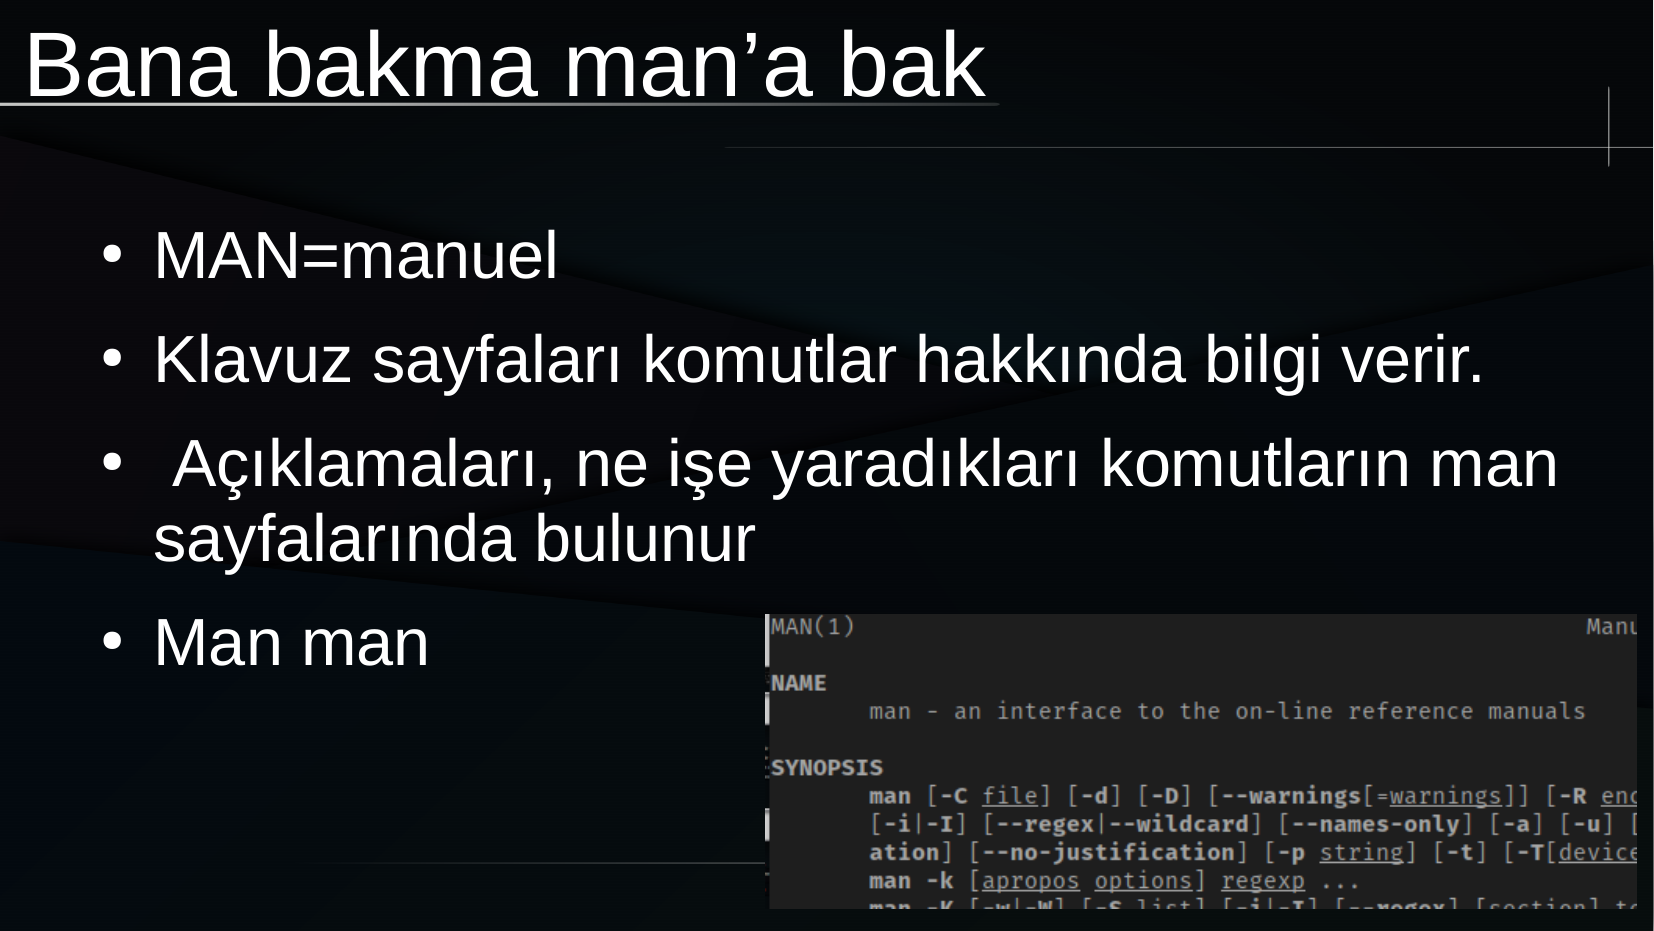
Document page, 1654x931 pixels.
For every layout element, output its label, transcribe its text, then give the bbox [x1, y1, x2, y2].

title Bana bakma man’a bak [23, 11, 1589, 119]
picture [0, 0, 1654, 931]
list MAN=manuel Klavuz sayfaları komutlar hakkında bilgi verir. Açıklamaları, ne işe yaradıkları komutların man sayfalarında bulunur Man man [82, 217, 1571, 758]
